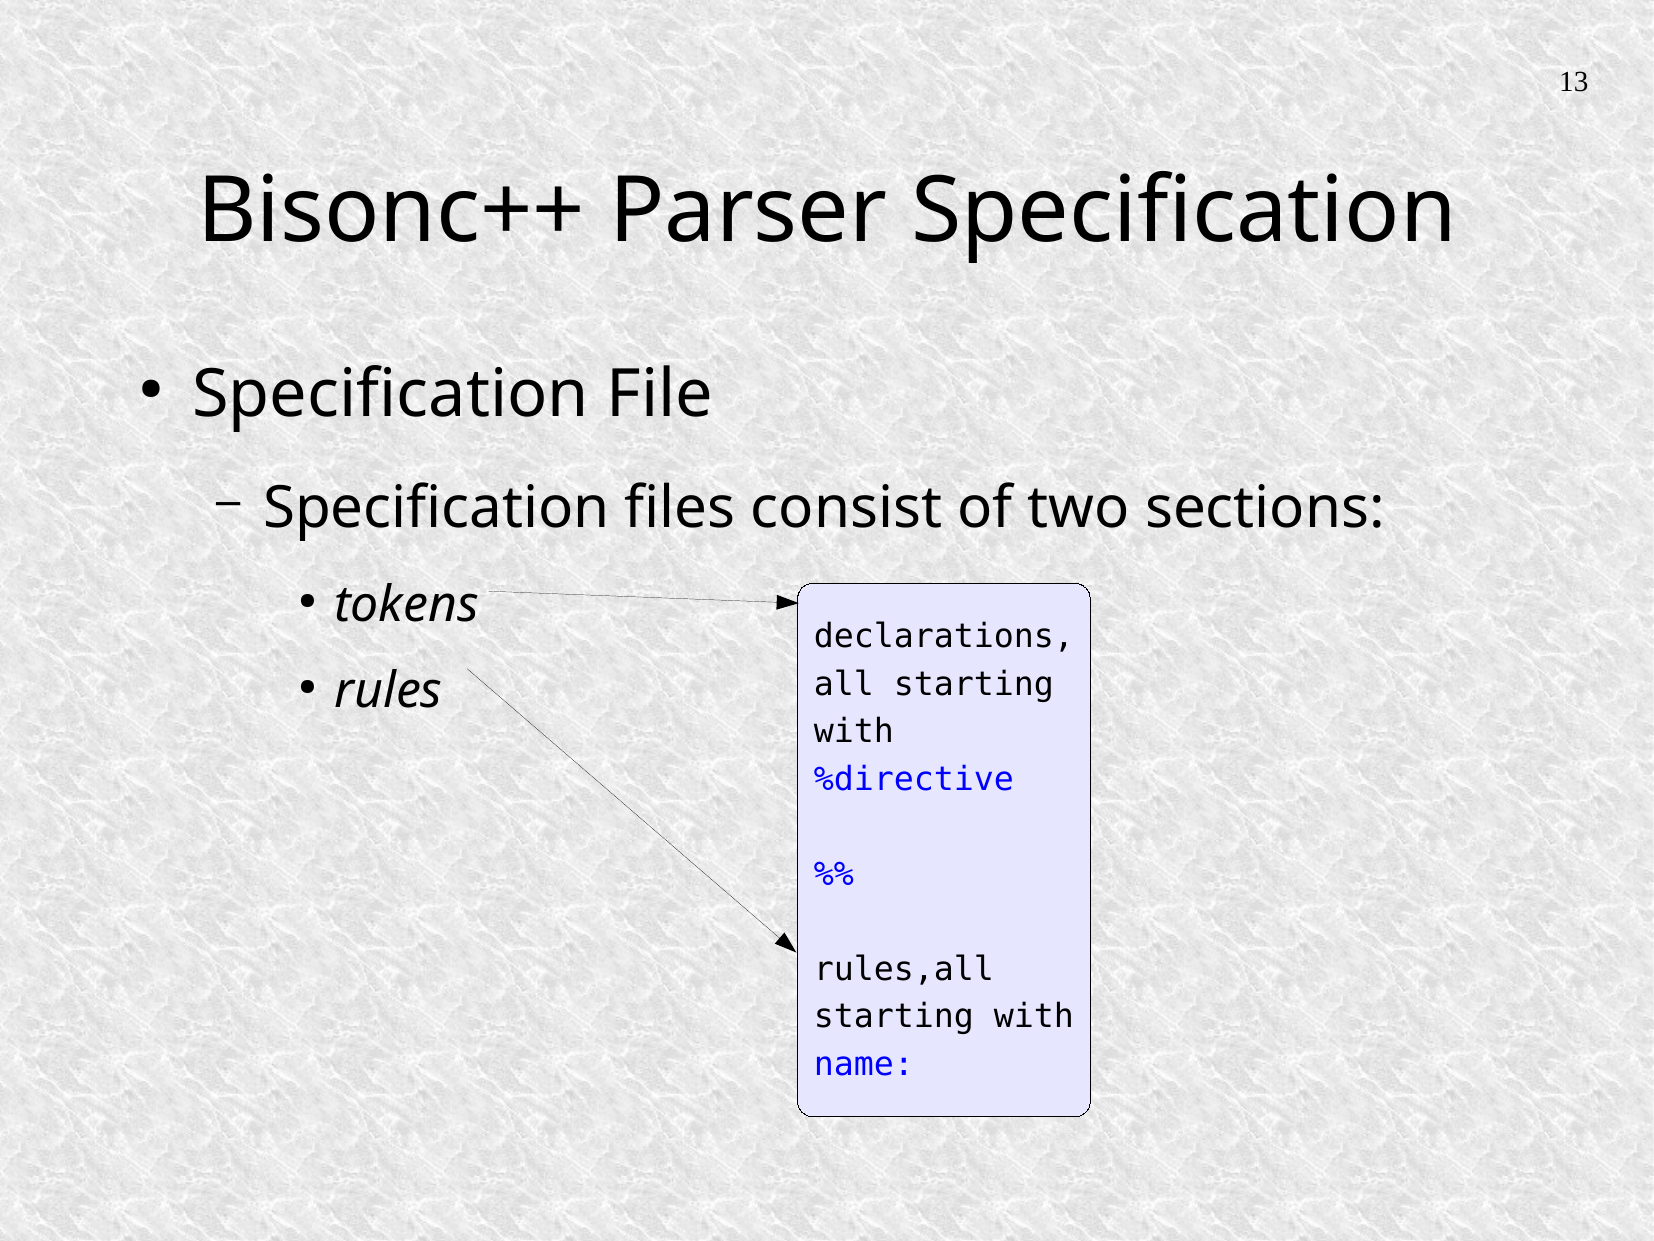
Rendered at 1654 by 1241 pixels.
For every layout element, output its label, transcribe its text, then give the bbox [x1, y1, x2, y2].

picture [0, 0, 1654, 1241]
title Bisonc++ Parser Specification [121, 102, 1534, 311]
list Specification File Specification files consist of two sections: tokens rules [121, 344, 1534, 1127]
text_box declarations, all starting with %directive %% rules,all starting with name: [797, 583, 1091, 1117]
